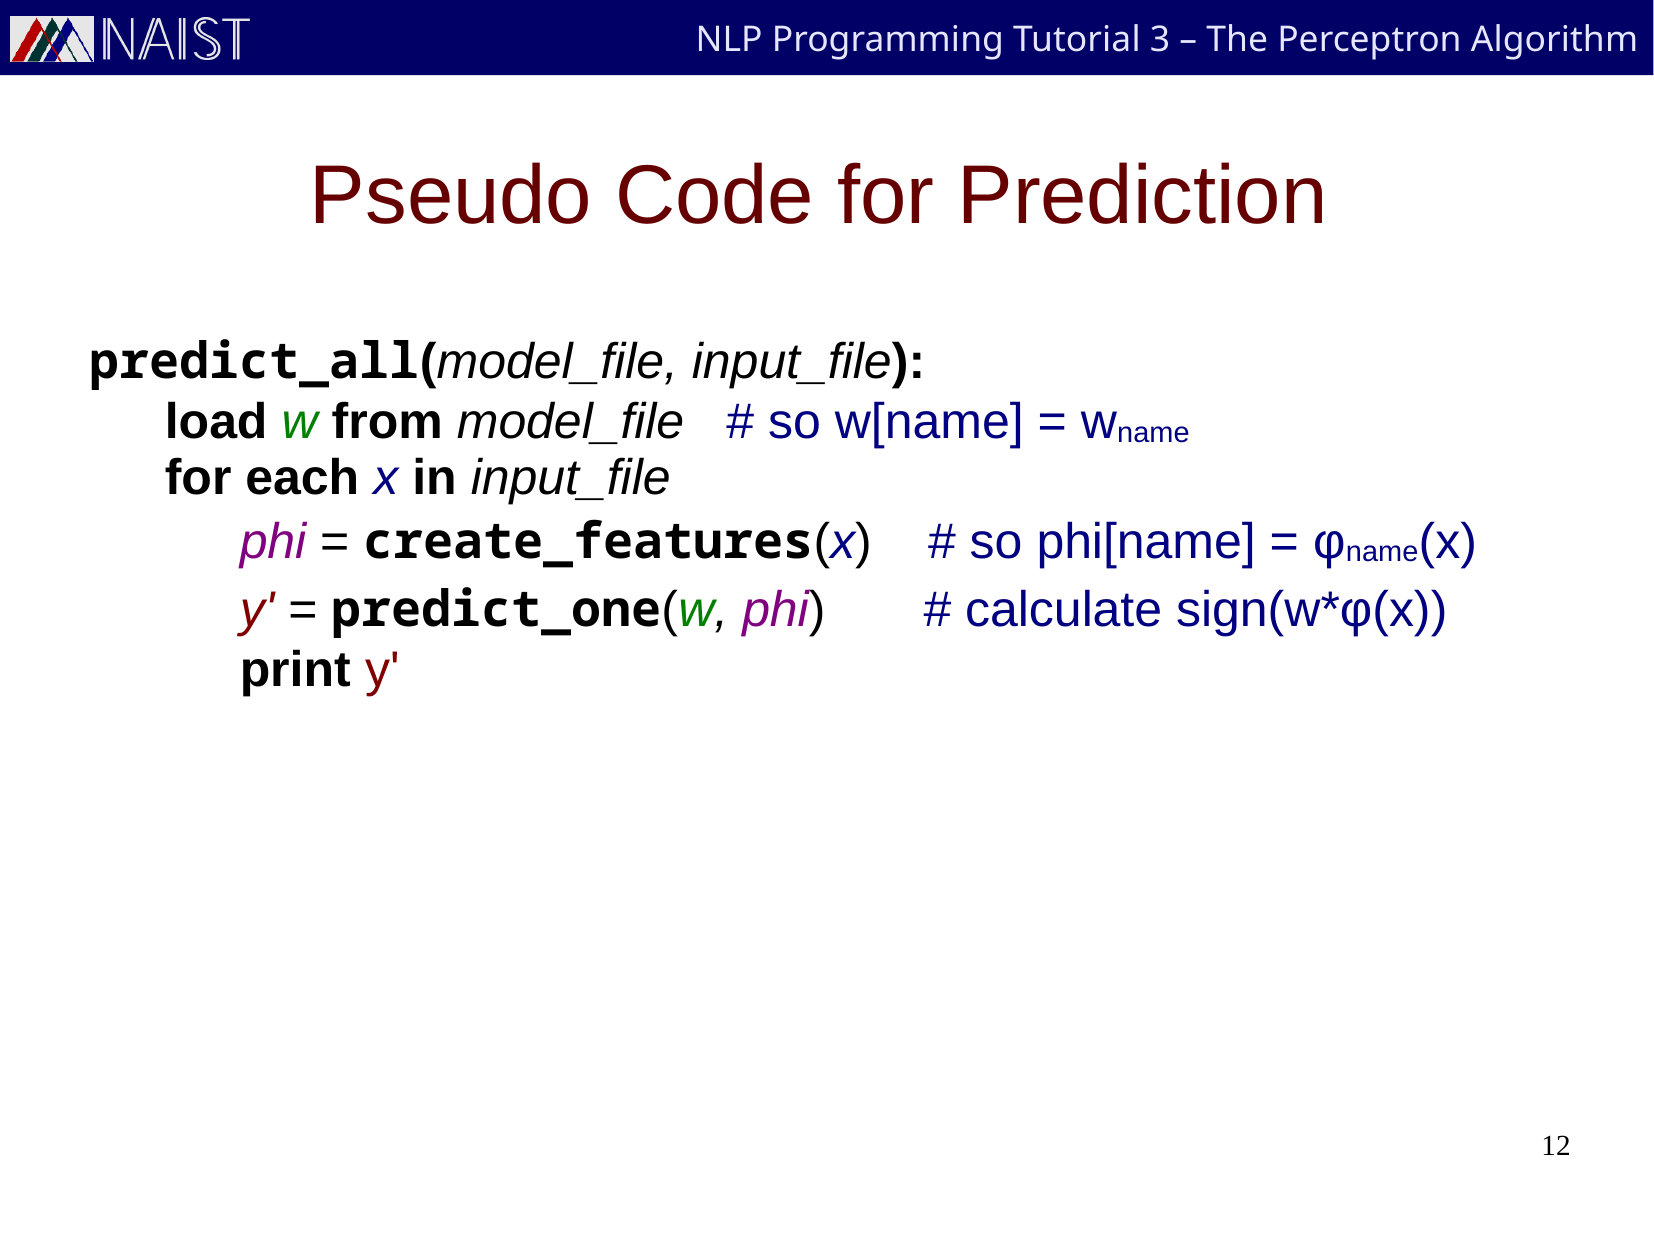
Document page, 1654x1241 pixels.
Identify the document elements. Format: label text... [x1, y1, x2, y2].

picture [102, 17, 251, 60]
picture [10, 16, 94, 62]
text_box predict_all(model_file, input_file): load w from model_file # so w[name] = wname for each x in input_file phi = create_features(x) # so phi[name] = φname(x) y' = predict_one(w, phi) # calculate sign(w*φ(x)) print y' [75, 317, 1500, 724]
title Pseudo Code for Prediction [75, 98, 1564, 291]
